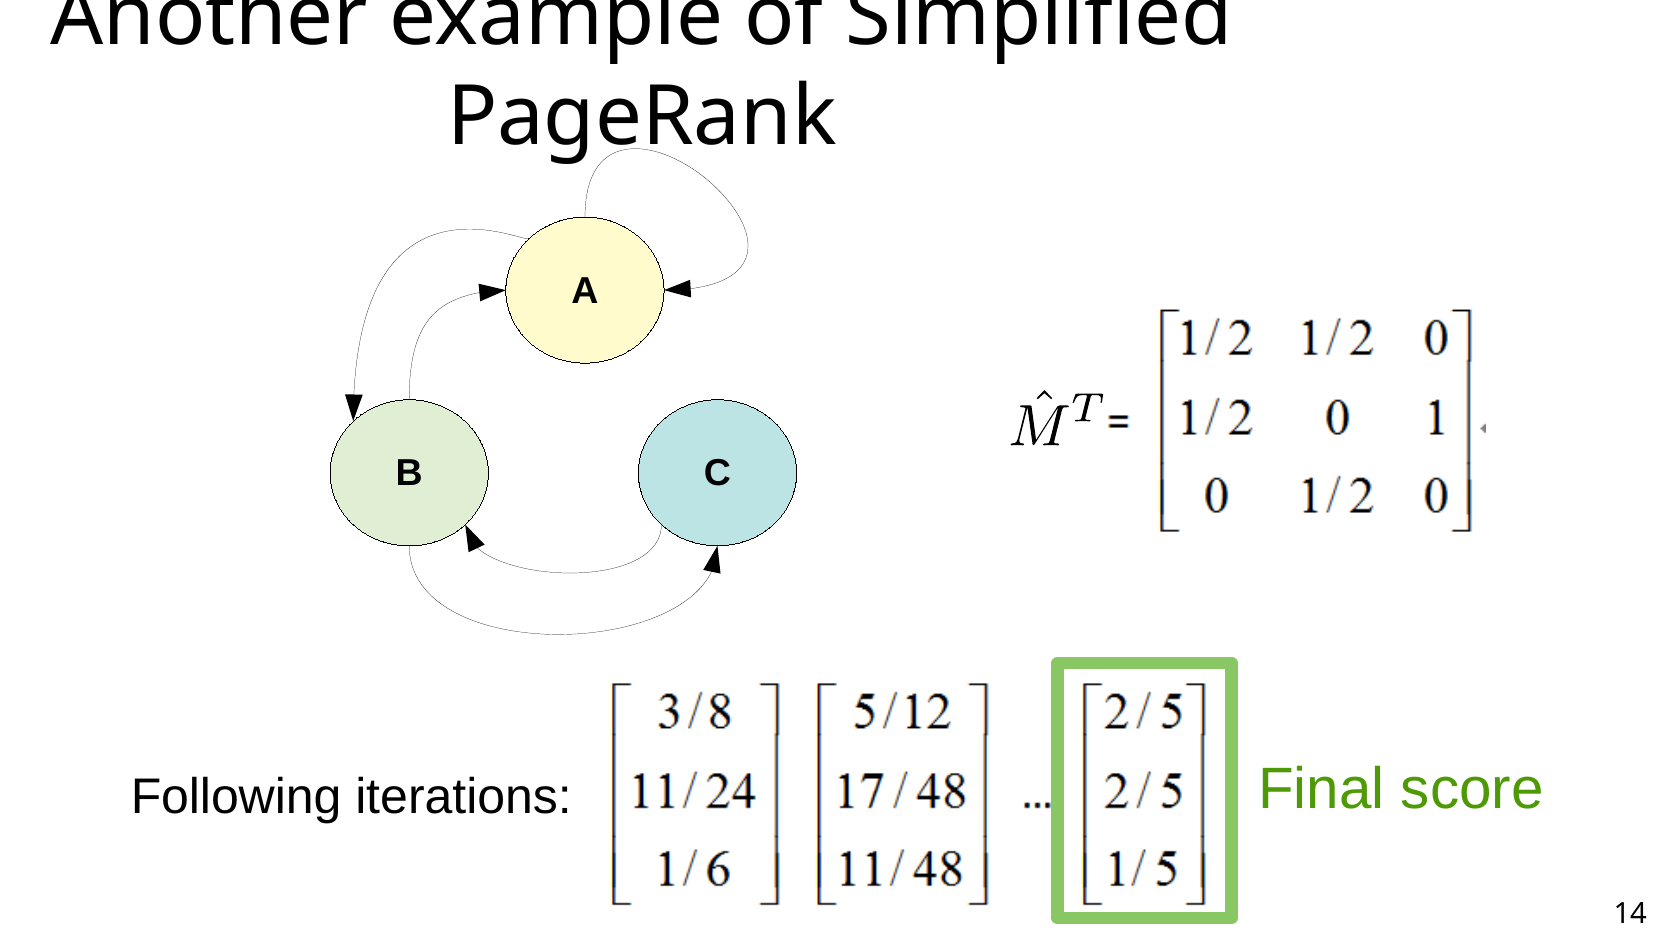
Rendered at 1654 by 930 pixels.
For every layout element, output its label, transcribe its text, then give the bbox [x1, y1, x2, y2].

text_box C [638, 399, 797, 546]
text_box Following iterations: [115, 756, 821, 832]
picture [1064, 669, 1225, 912]
text_box [1008, 390, 1105, 446]
text_box Final score [1243, 748, 1640, 884]
title Another example of Simplified PageRank [0, 1, 1653, 120]
picture [1038, 284, 1486, 558]
text_box A [505, 217, 665, 364]
picture [592, 663, 1051, 919]
text_box B [330, 399, 489, 546]
